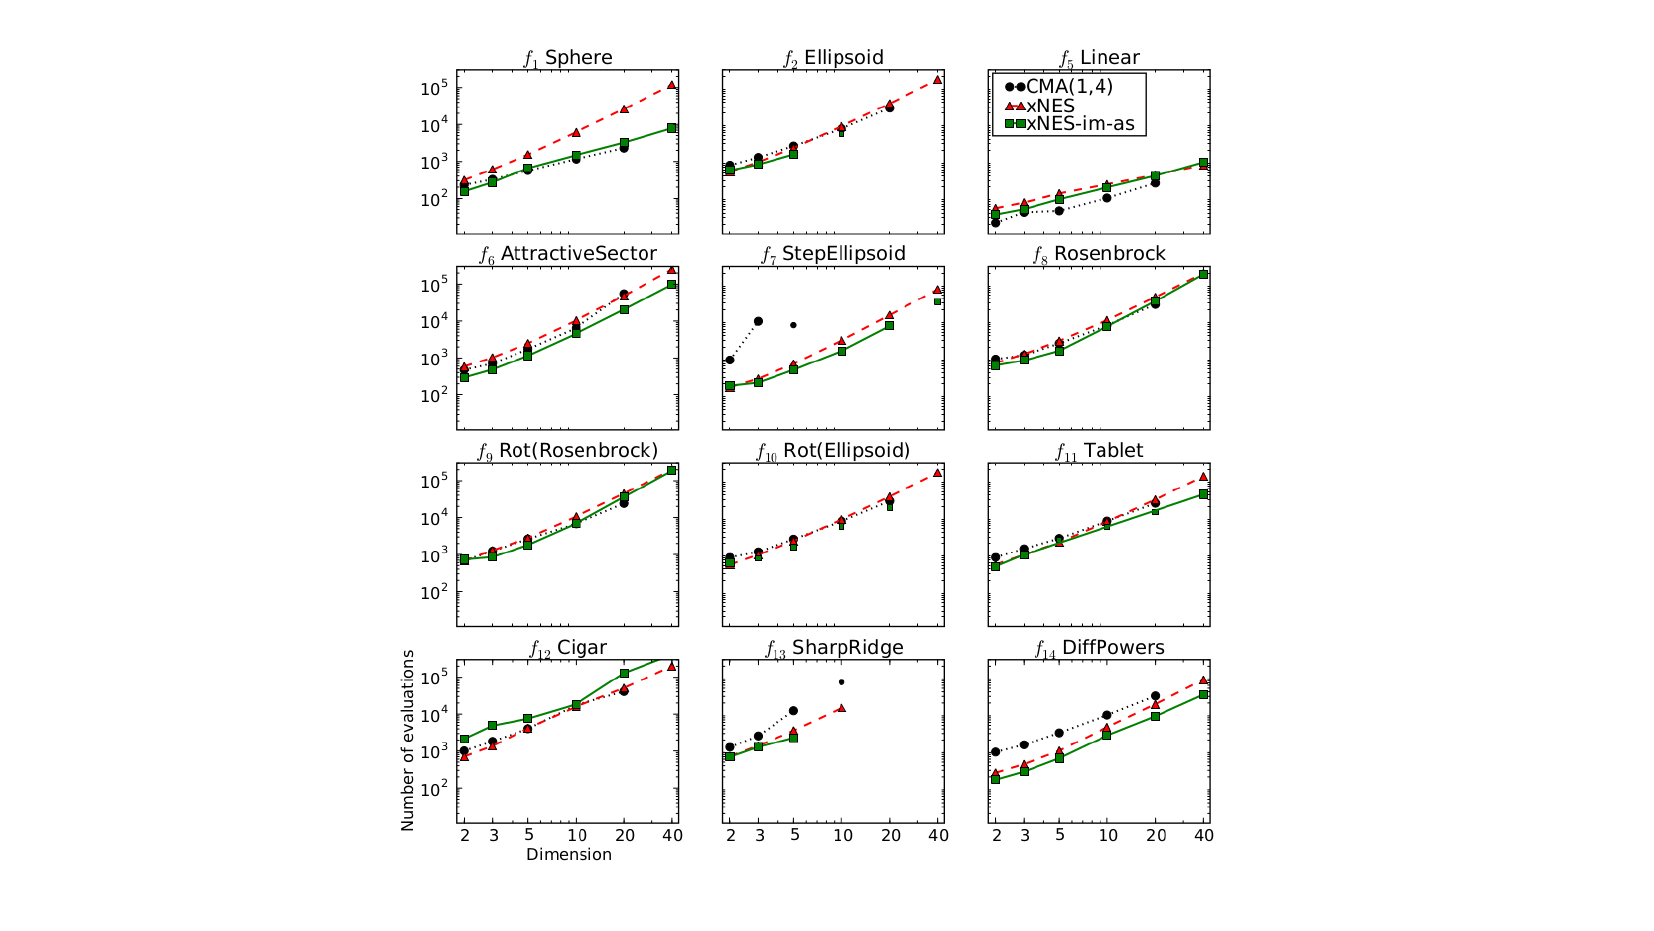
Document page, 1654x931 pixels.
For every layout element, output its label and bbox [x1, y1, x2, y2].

picture [386, 44, 1231, 871]
